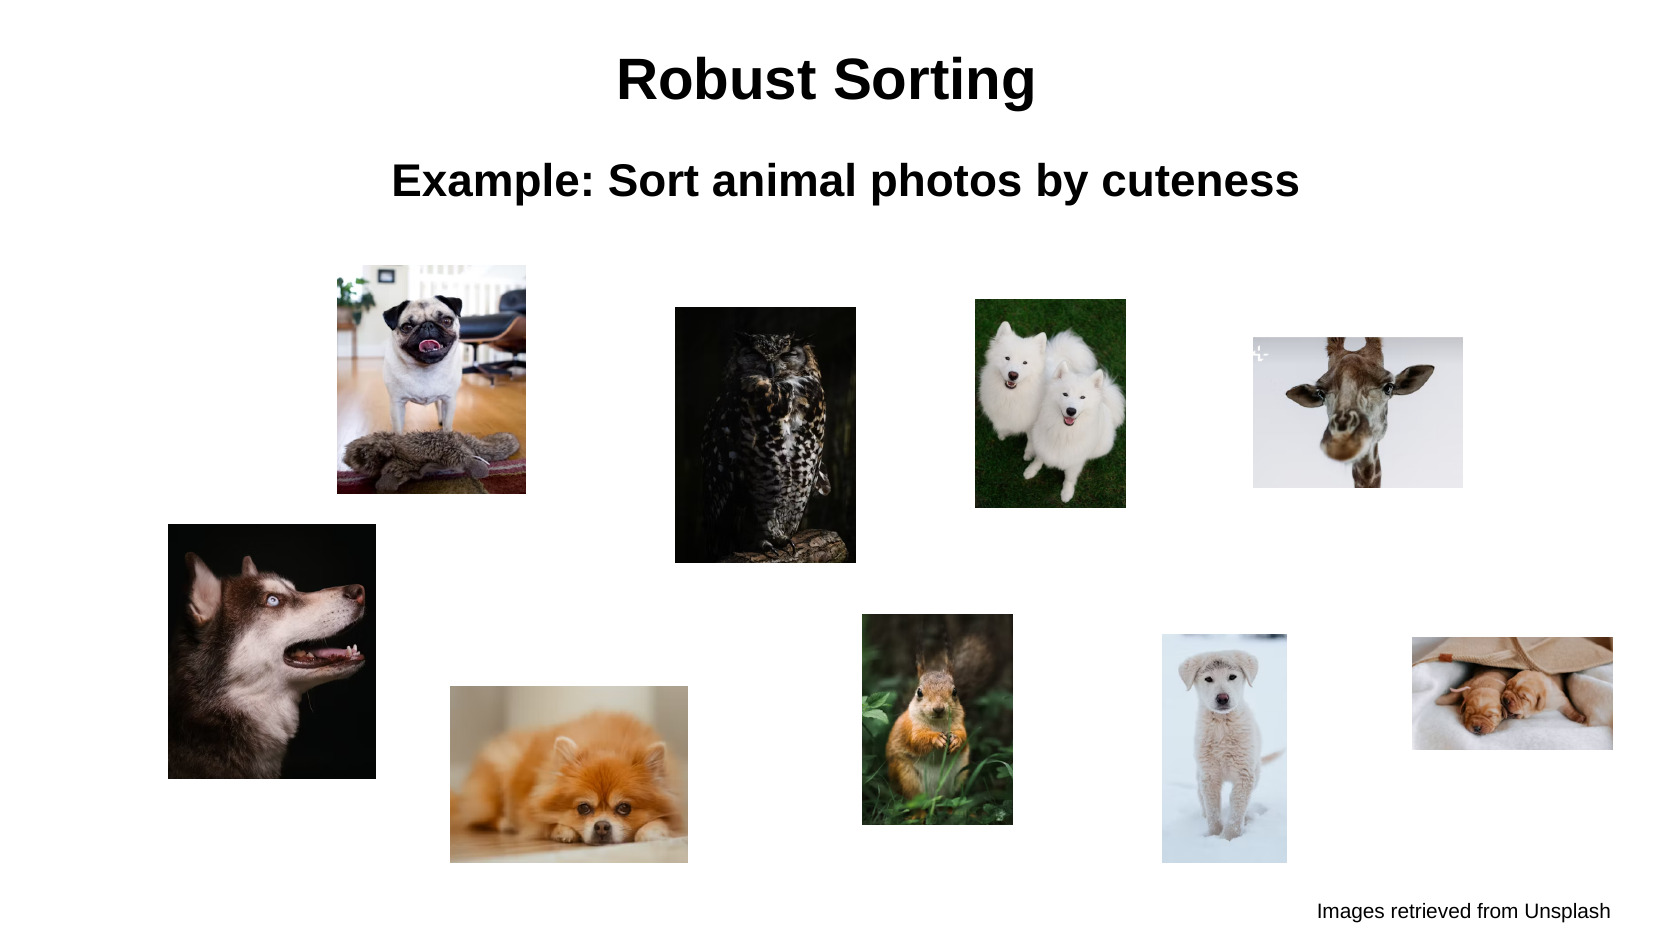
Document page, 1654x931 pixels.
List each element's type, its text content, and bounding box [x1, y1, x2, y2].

picture [1162, 634, 1287, 863]
text_box Example: Sort animal photos by cuteness [264, 147, 1428, 266]
picture [1412, 637, 1613, 751]
picture [1253, 337, 1463, 488]
picture [337, 265, 526, 495]
text_box Images retrieved from Unsplash [1302, 892, 1654, 931]
picture [675, 307, 856, 563]
picture [975, 299, 1126, 508]
picture [450, 686, 688, 863]
picture [862, 614, 1013, 826]
picture [168, 524, 376, 779]
title Robust Sorting [82, 2, 1571, 158]
